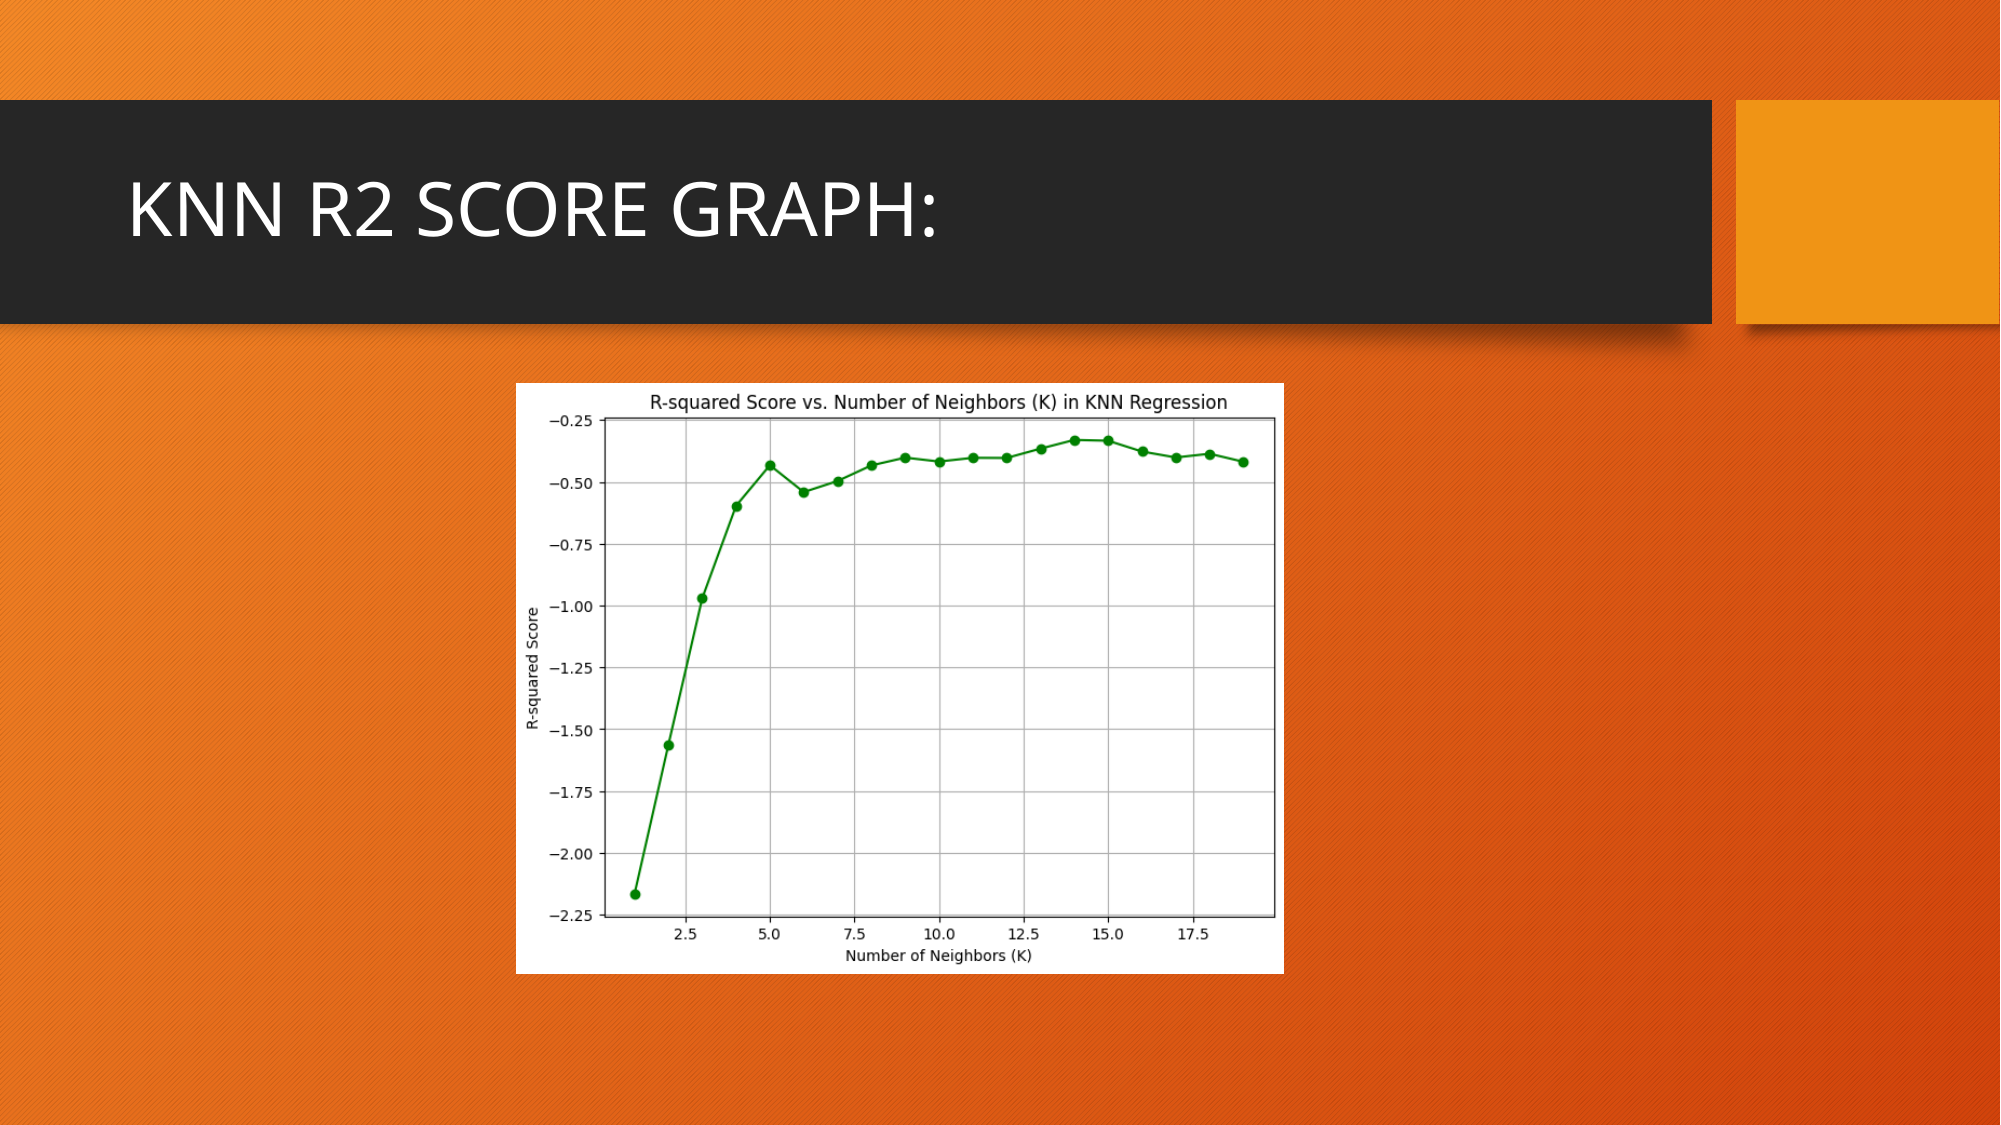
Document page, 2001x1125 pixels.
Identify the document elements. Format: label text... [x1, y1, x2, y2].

title KNN R2 SCORE GRAPH: [111, 123, 1689, 301]
picture [516, 383, 1284, 974]
